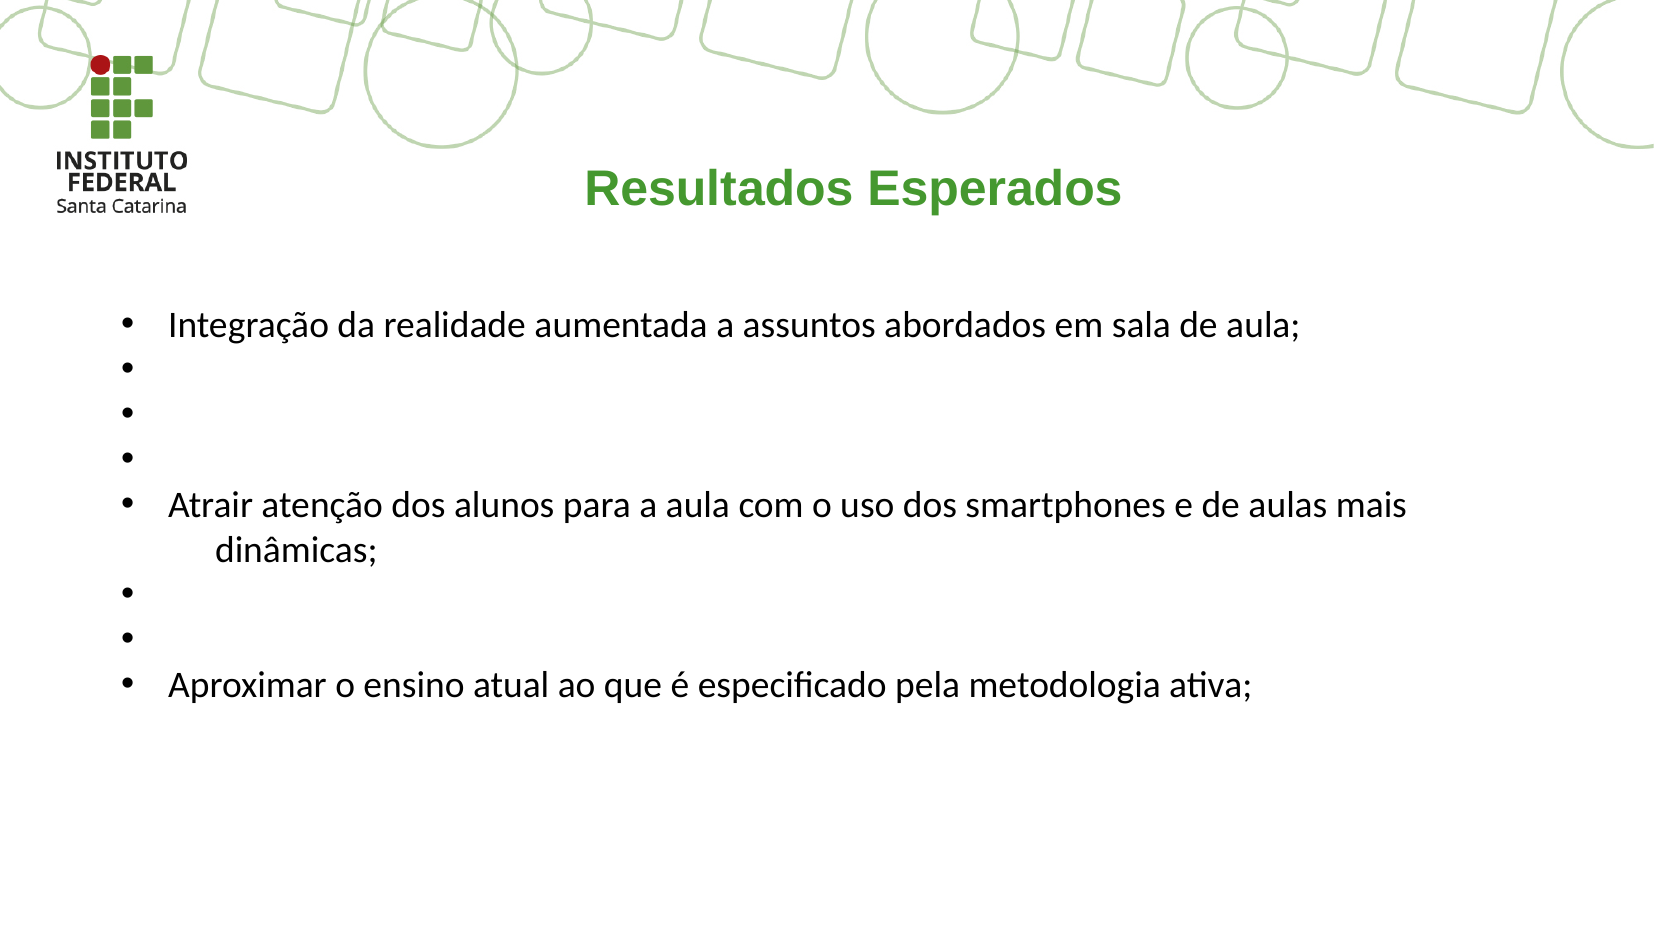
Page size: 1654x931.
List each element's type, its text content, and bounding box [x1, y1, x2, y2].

text_box Integração da realidade aumentada a assuntos abordados em sala de aula; Atrair atenção dos alunos para a aula com o uso dos smartphones e de aulas mais dinâmicas; Aproximar o ensino atual ao que é especificado pela metodologia ativa; [106, 292, 1535, 762]
title Resultados Esperados [198, 155, 1510, 217]
